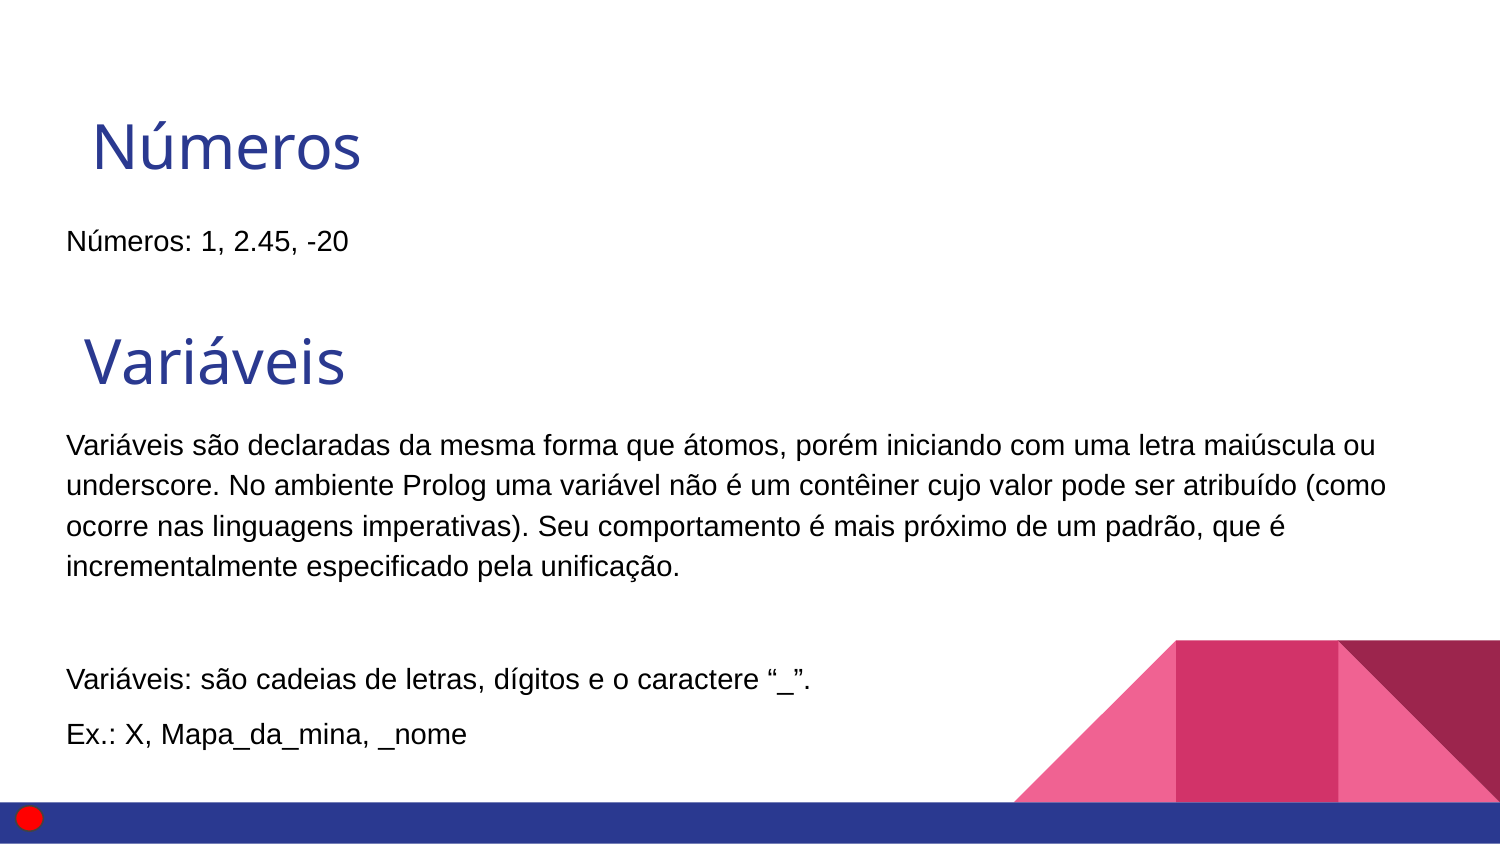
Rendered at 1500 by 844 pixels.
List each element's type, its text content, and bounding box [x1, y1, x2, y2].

list Variáveis são declaradas da mesma forma que átomos, porém iniciando com uma letra maiúscula ou underscore. No ambiente Prolog uma variável não é um contêiner cujo valor pode ser atribuído (como ocorre nas linguagens imperativas). Seu comportamento é mais próximo de um padrão, que é incrementalmente especificado pela unificação. Variáveis: são cadeias de letras, dígitos e o caractere “_”. Ex.: X, Mapa_da_mina, _nome [51, 406, 1449, 654]
list Números: 1, 2.45, -20 [51, 201, 1449, 406]
title Números [76, 92, 1474, 192]
text_box [15, 805, 44, 832]
list Números: 1, 2.45, -20 [51, 654, 1449, 750]
title Variáveis [69, 306, 1468, 407]
